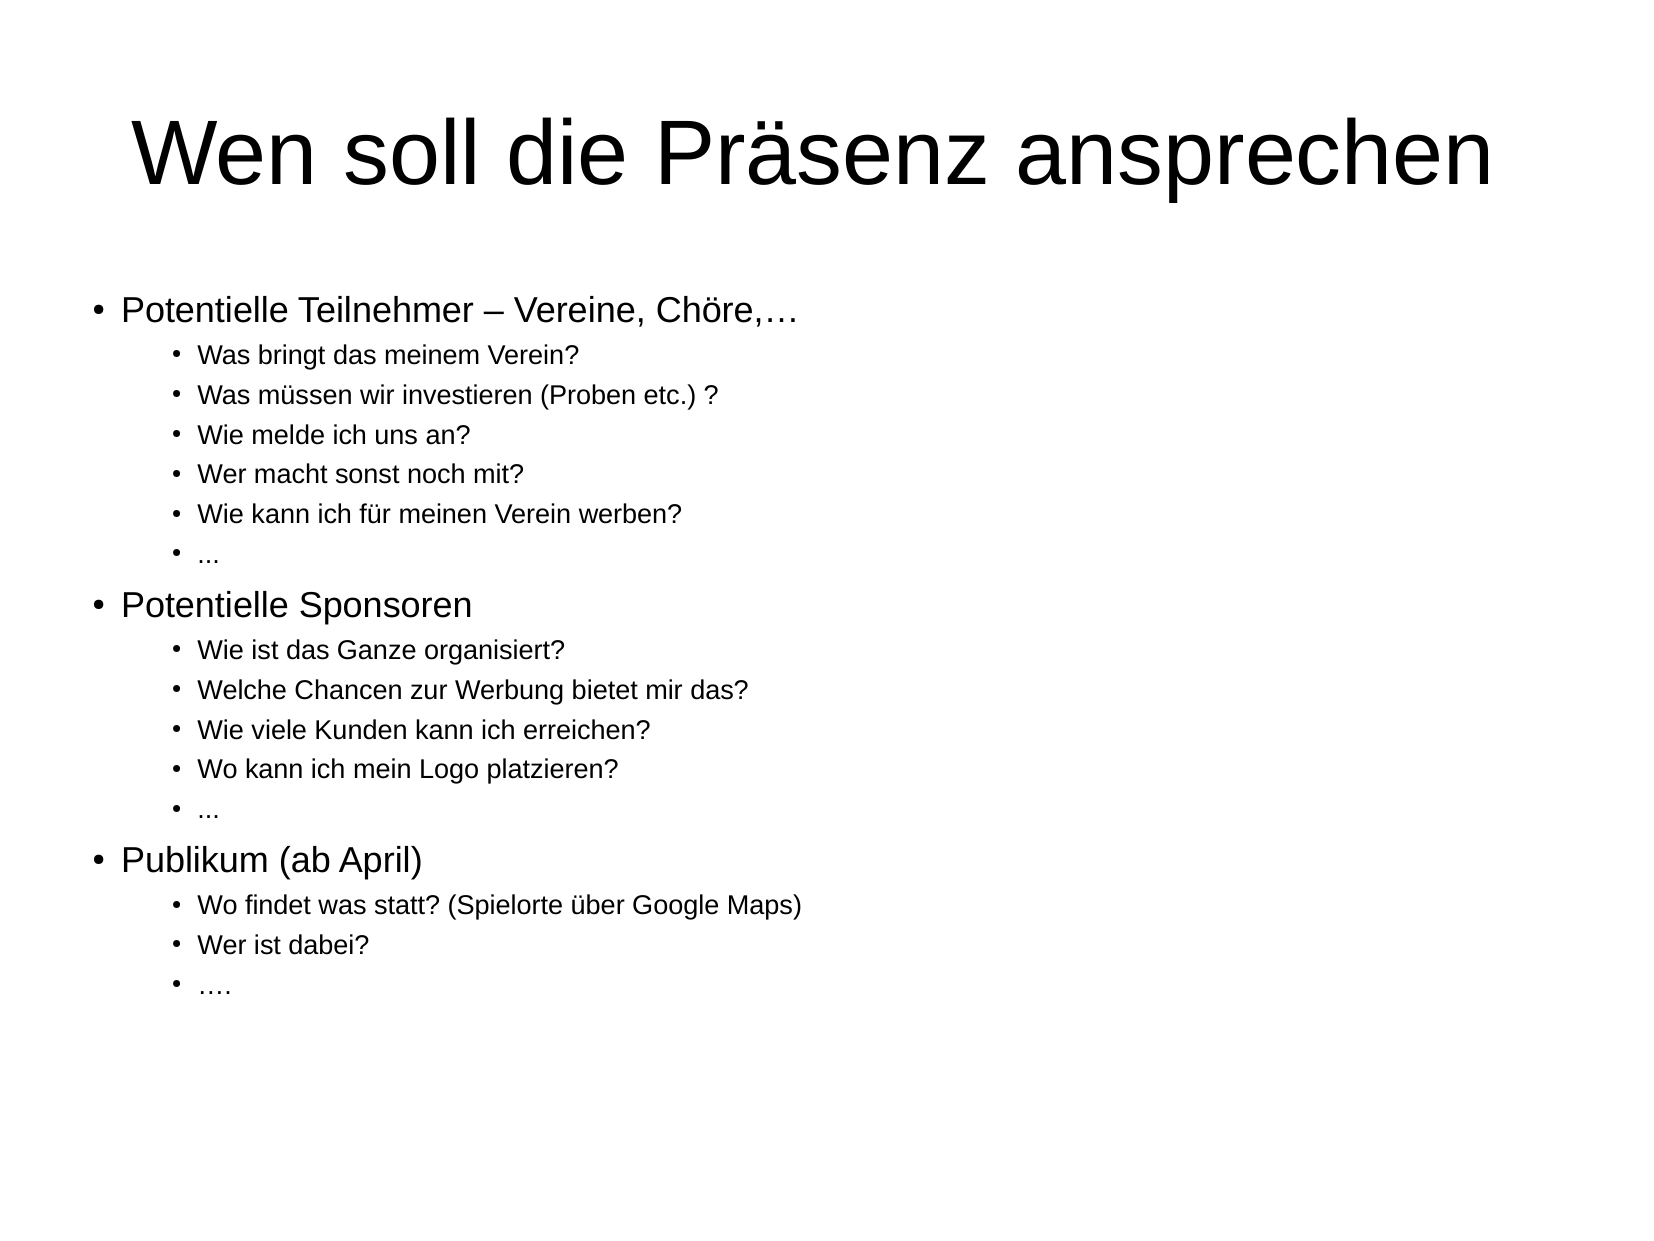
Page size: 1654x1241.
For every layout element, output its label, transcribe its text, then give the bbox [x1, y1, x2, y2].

title Wen soll die Präsenz ansprechen [82, 49, 1571, 257]
list Potentielle Teilnehmer – Vereine, Chöre,… Was bringt das meinem Verein? Was müssen wir investieren (Proben etc.) ? Wie melde ich uns an? Wer macht sonst noch mit? Wie kann ich für meinen Verein werben? ... Potentielle Sponsoren Wie ist das Ganze organisiert? Welche Chancen zur Werbung bietet mir das? Wie viele Kunden kann ich erreichen? Wo kann ich mein Logo platzieren? ... Publikum (ab April) Wo findet was statt? (Spielorte über Google Maps) Wer ist dabei? …. [82, 290, 1571, 1010]
